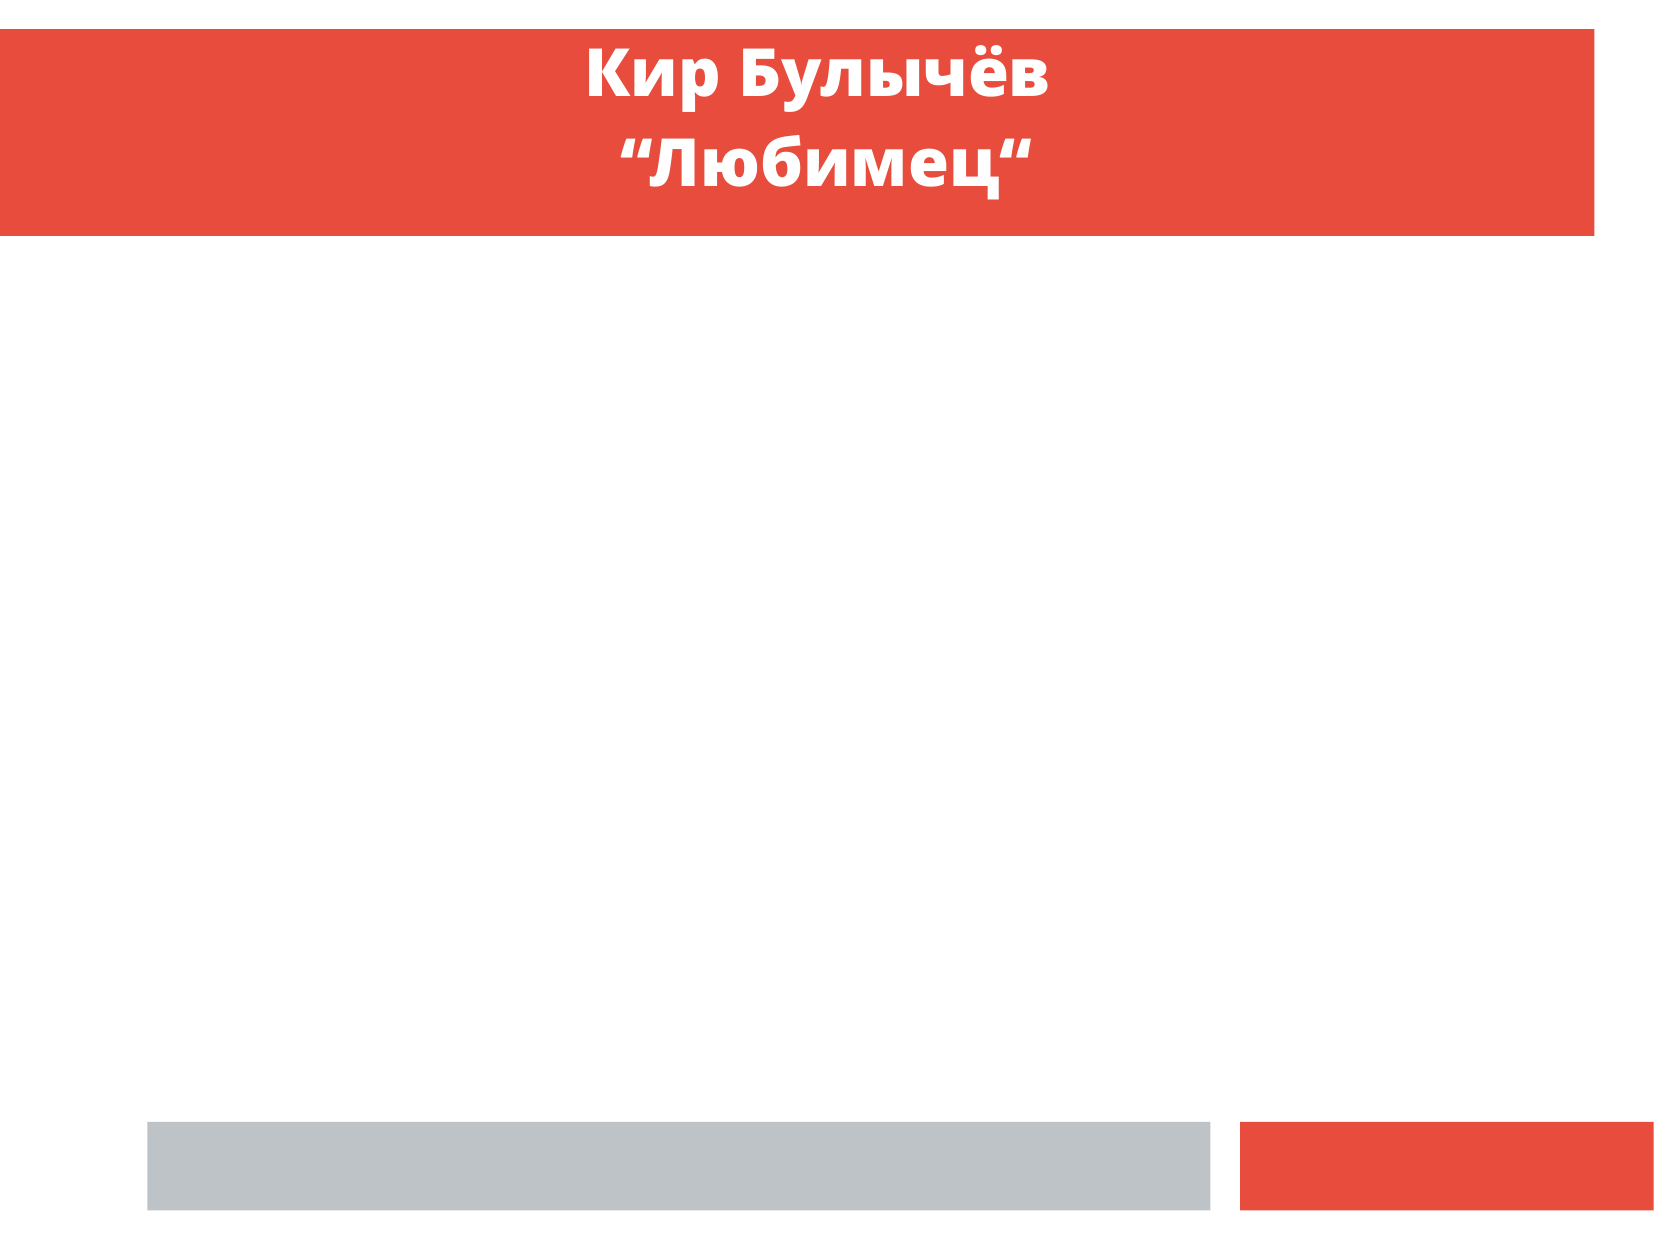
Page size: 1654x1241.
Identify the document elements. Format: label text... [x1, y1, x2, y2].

title Кир Булычёв “Любимец“ [58, 58, 1595, 207]
